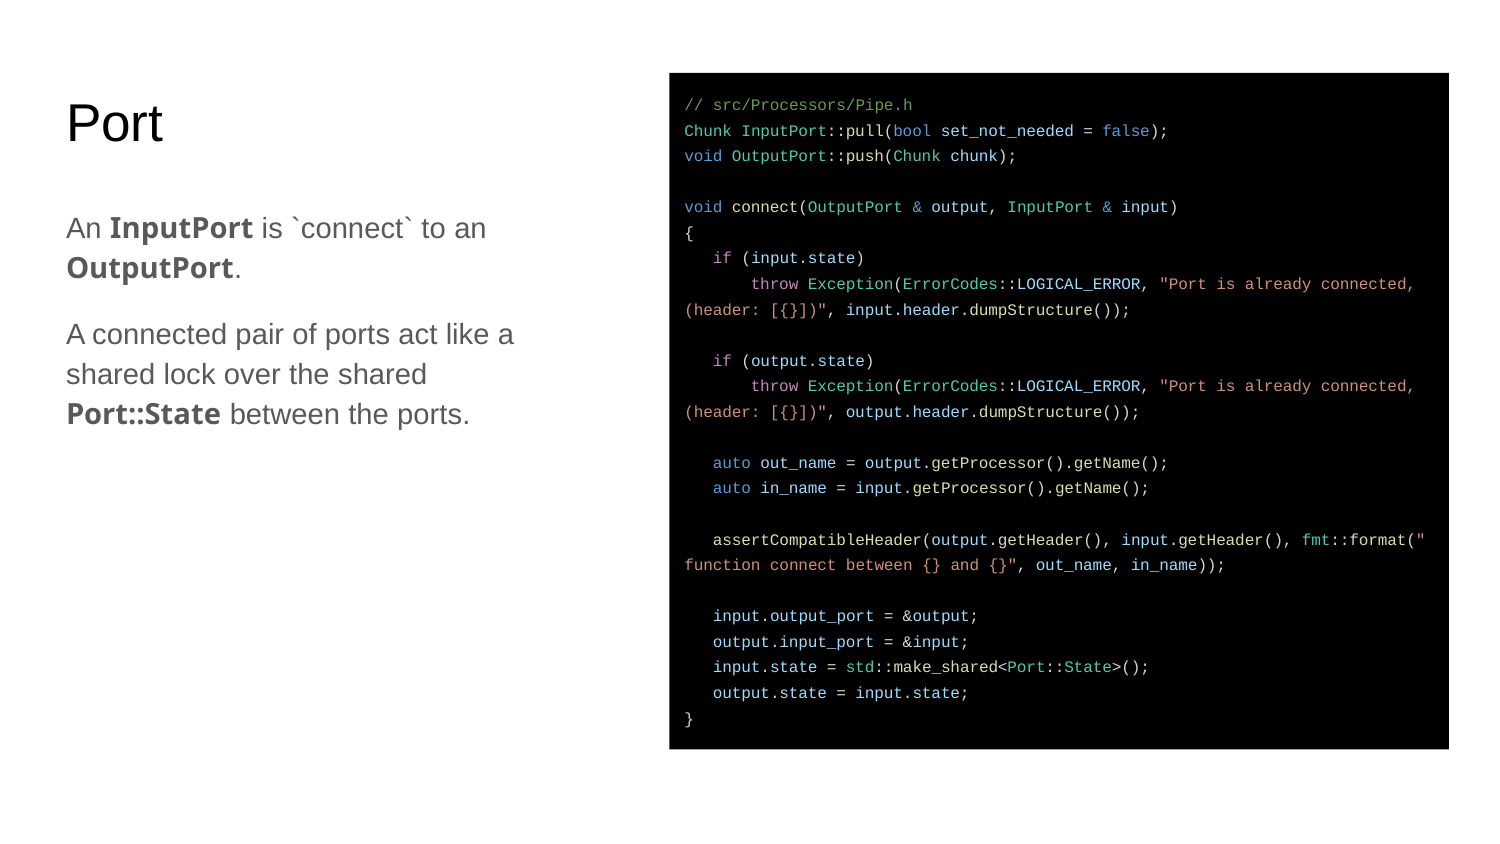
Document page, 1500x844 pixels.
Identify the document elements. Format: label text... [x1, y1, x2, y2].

list An InputPort is `connect` to an OutputPort. A connected pair of ports act like a shared lock over the shared Port::State between the ports. [51, 189, 603, 750]
title Port [51, 72, 669, 167]
list // src/Processors/Pipe.h Chunk InputPort::pull(bool set_not_needed = false); void OutputPort::push(Chunk chunk); void connect(OutputPort & output, InputPort & input) { if (input.state) throw Exception(ErrorCodes::LOGICAL_ERROR, "Port is already connected, (header: [{}])", input.header.dumpStructure()); if (output.state) throw Exception(ErrorCodes::LOGICAL_ERROR, "Port is already connected, (header: [{}])", output.header.dumpStructure()); auto out_name = output.getProcessor().getName(); auto in_name = input.getProcessor().getName(); assertCompatibleHeader(output.getHeader(), input.getHeader(), fmt::format(" function connect between {} and {}", out_name, in_name)); input.output_port = &output; output.input_port = &input; input.state = std::make_shared<Port::State>(); output.state = input.state; } [669, 72, 1449, 750]
